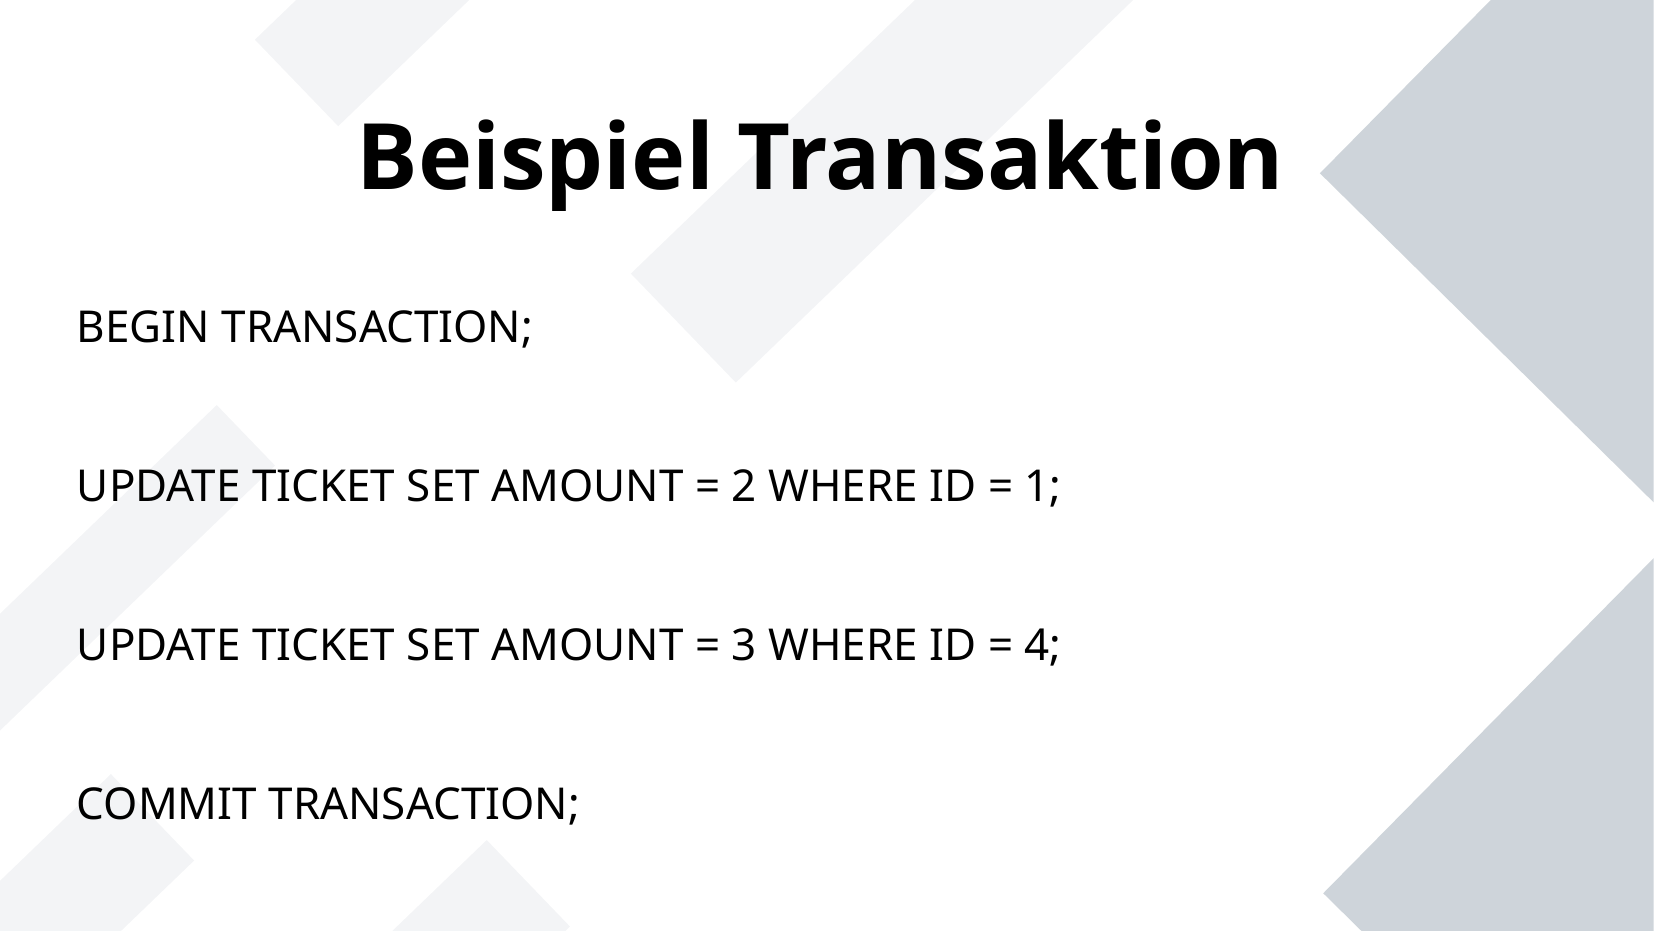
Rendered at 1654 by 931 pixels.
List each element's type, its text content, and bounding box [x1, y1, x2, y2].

title Beispiel Transaktion [76, 76, 1565, 233]
list BEGIN TRANSACTION; UPDATE TICKET SET AMOUNT = 2 WHERE ID = 1; UPDATE TICKET SET AMOUNT = 3 WHERE ID = 4; COMMIT TRANSACTION; [76, 295, 1565, 835]
